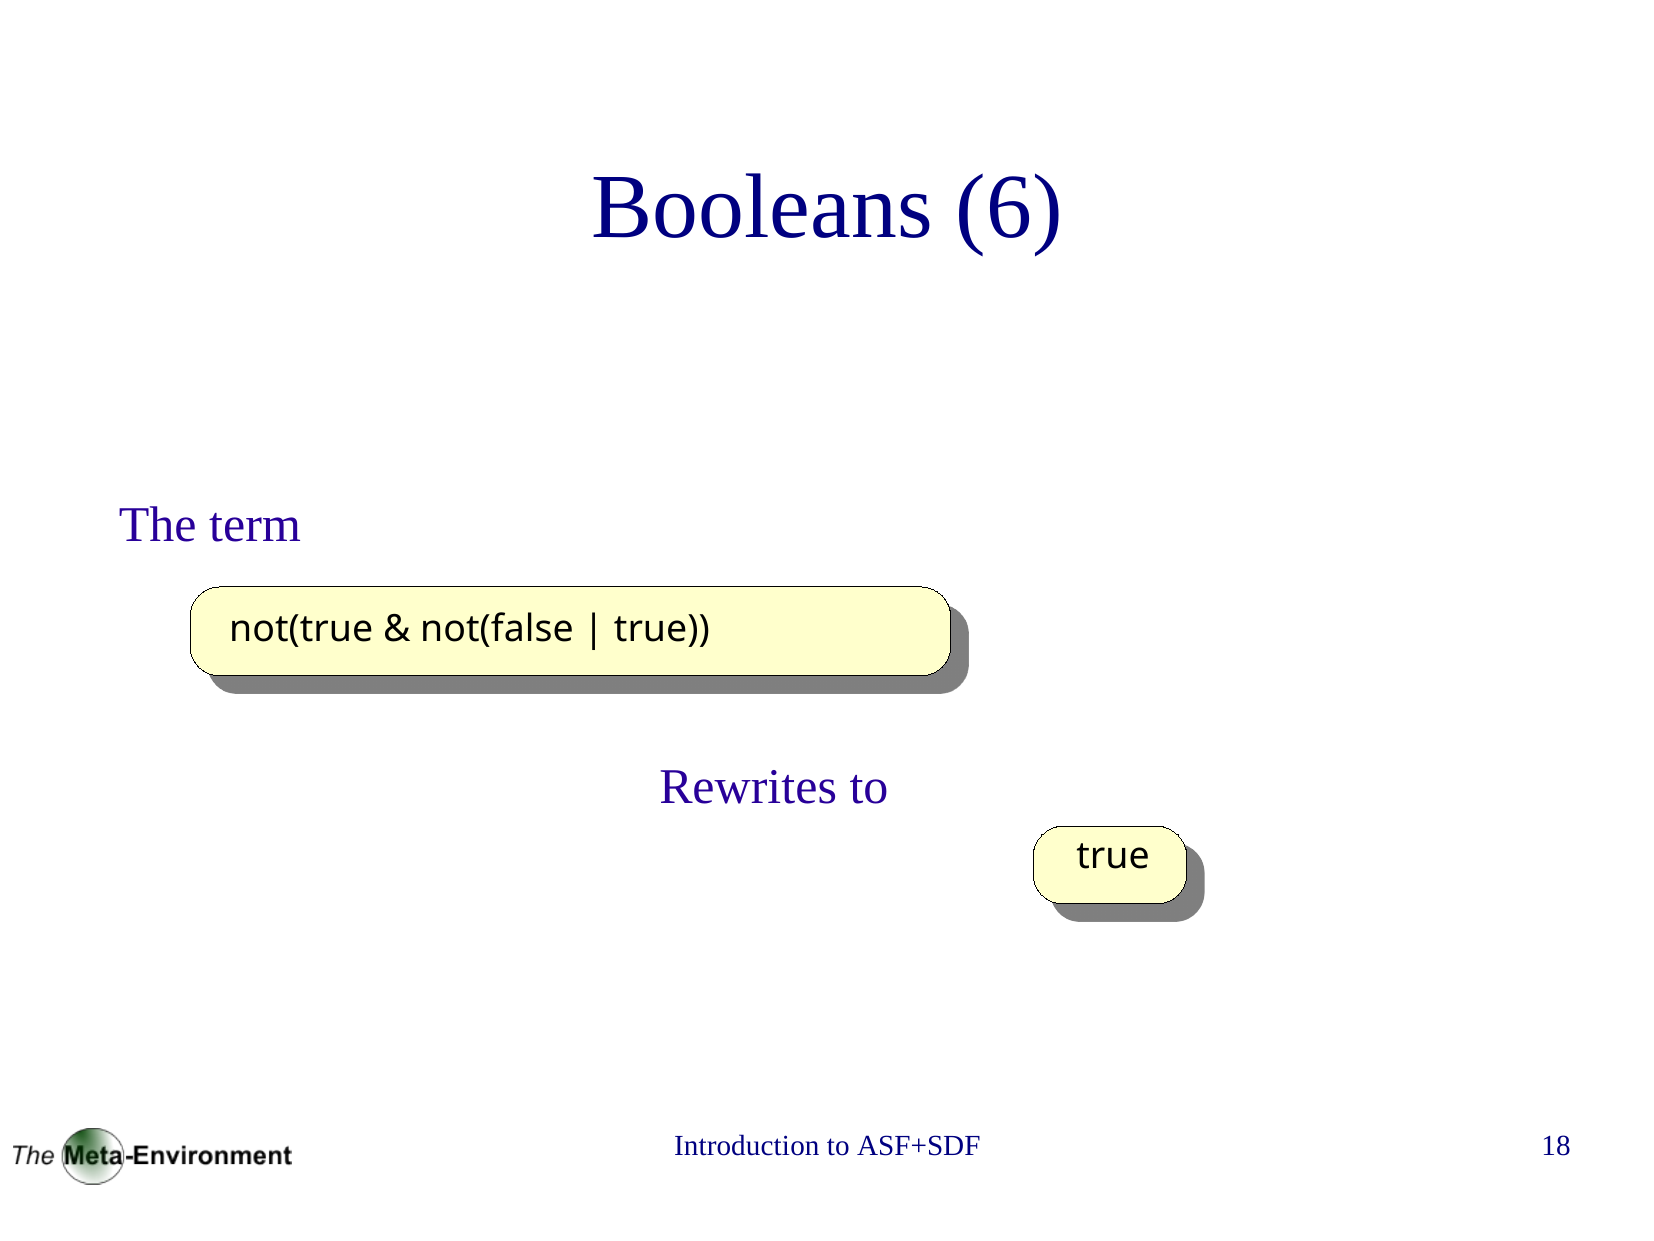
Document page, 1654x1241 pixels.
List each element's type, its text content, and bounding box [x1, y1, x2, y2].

title Booleans (6) [121, 102, 1534, 311]
text_box Rewrites to [644, 751, 918, 827]
text_box true [1061, 821, 1303, 906]
text_box [1033, 826, 1061, 904]
text_box not(true & not(false | true)) [214, 594, 948, 679]
text_box [190, 586, 941, 676]
picture [13, 1128, 292, 1185]
text_box The term [104, 489, 323, 565]
